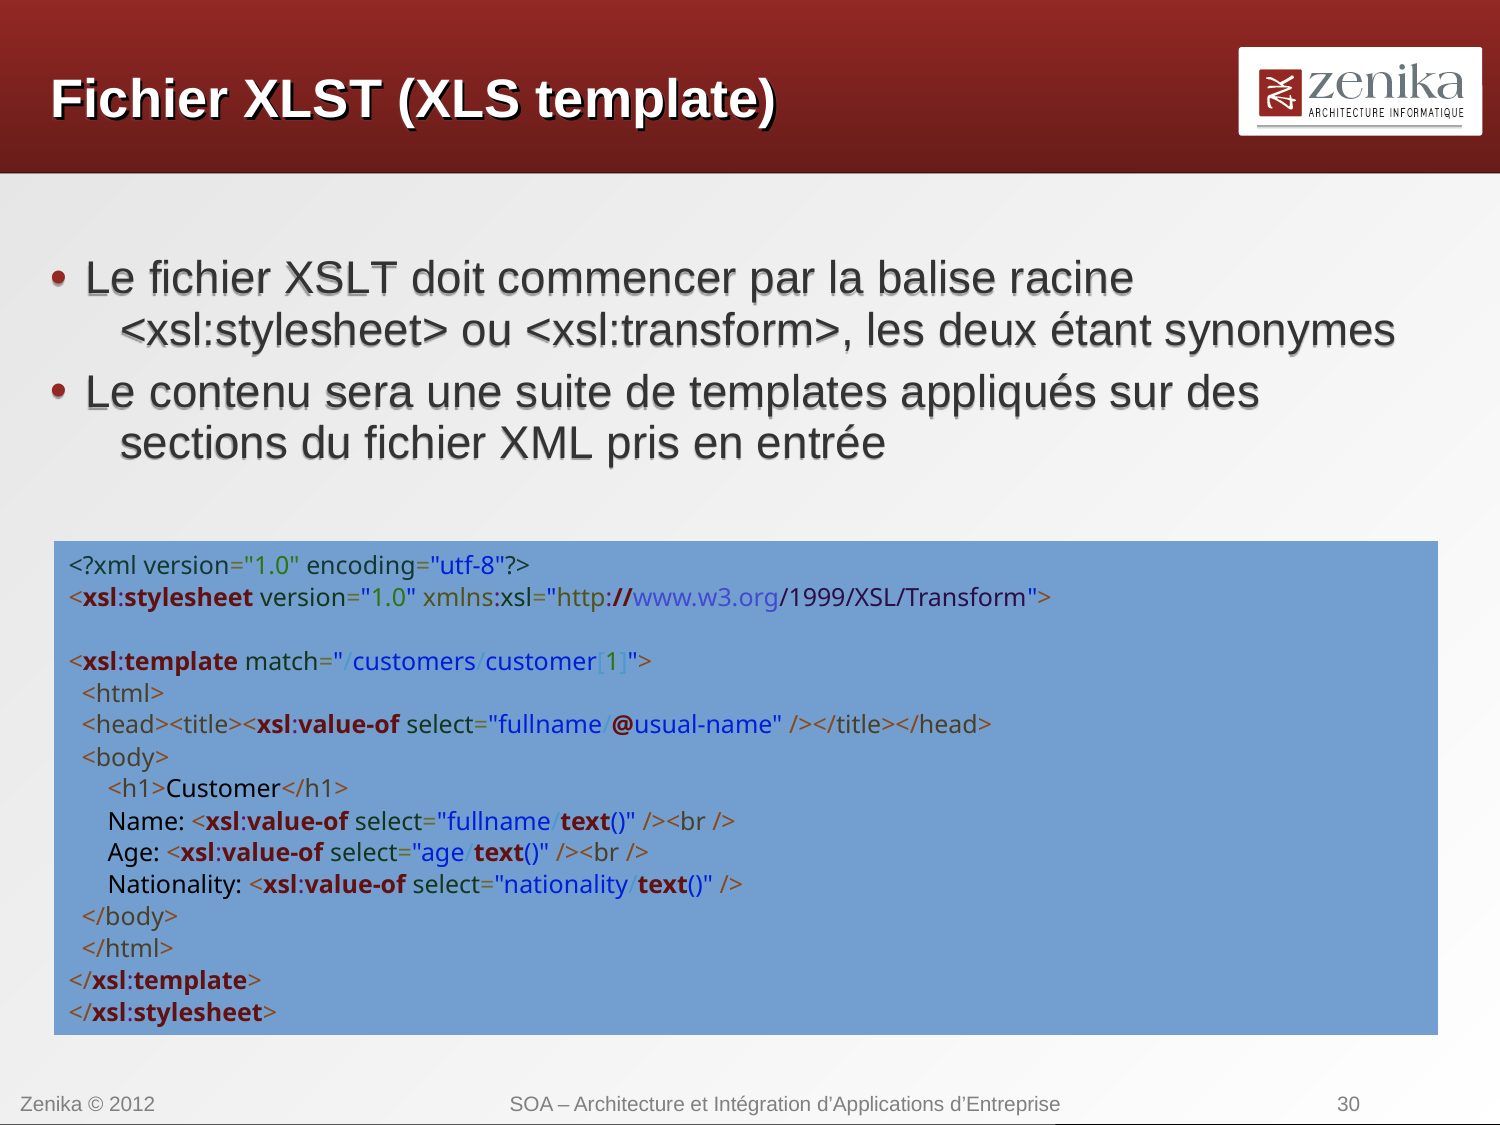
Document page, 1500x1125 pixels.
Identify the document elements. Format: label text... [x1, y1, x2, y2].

title Fichier XLST (XLS template) [50, 15, 1206, 180]
table_header <?xml version="1.0" encoding="utf-8"?> <xsl:stylesheet version="1.0" xmlns:xsl="http://www.w3.org/1999/XSL/Transform"> <xsl:template match="/customers/customer[1]"> <html> <head><title><xsl:value-of select="fullname/@usual-name" /></title></head> <body> <h1>Customer</h1> Name: <xsl:value-of select="fullname/text()" /><br /> Age: <xsl:value-of select="age/text()" /><br /> Nationality: <xsl:value-of select="nationality/text()" /> </body> </html> </xsl:template> </xsl:stylesheet> [54, 541, 1438, 1035]
list Le fichier XSLT doit commencer par la balise racine <xsl:stylesheet> ou <xsl:transform>, les deux étant synonymes Le contenu sera une suite de templates appliqués sur des sections du fichier XML pris en entrée [50, 249, 1435, 1079]
